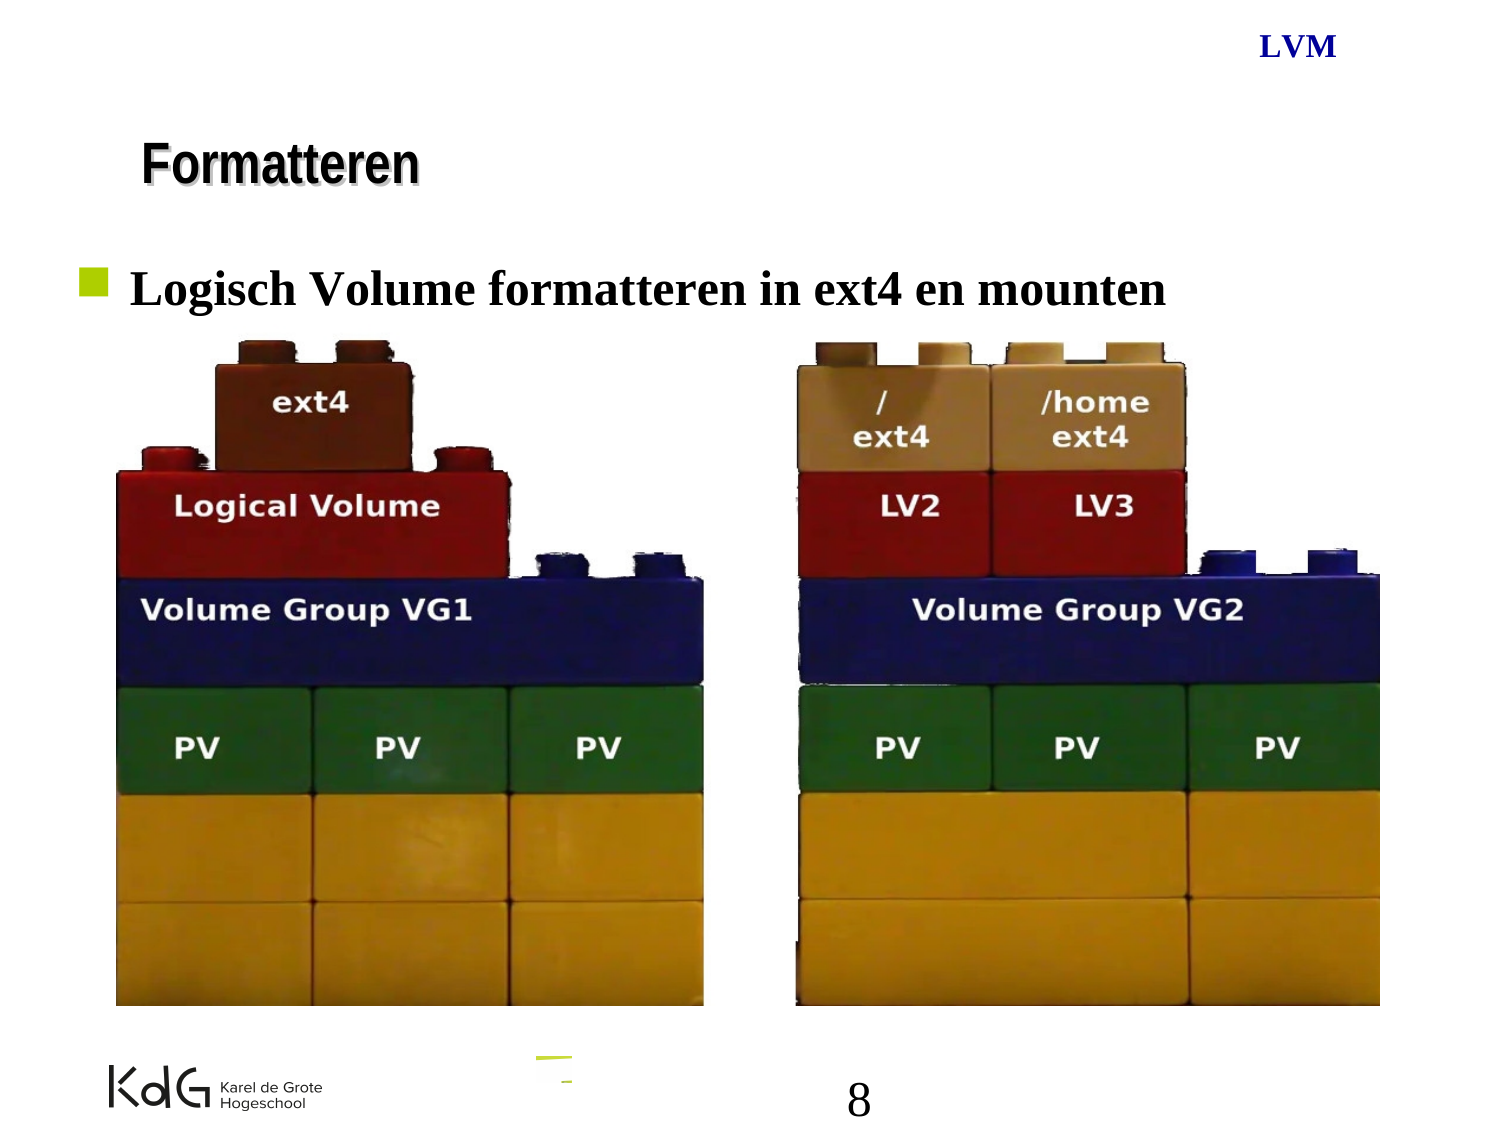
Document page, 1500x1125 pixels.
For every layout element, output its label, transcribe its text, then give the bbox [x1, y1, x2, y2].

picture [116, 324, 1380, 1006]
title Formatteren [141, 72, 1447, 253]
picture [536, 1056, 572, 1083]
list Logisch Volume formatteren in ext4 en mounten [75, 260, 1425, 1004]
picture [109, 1065, 322, 1111]
